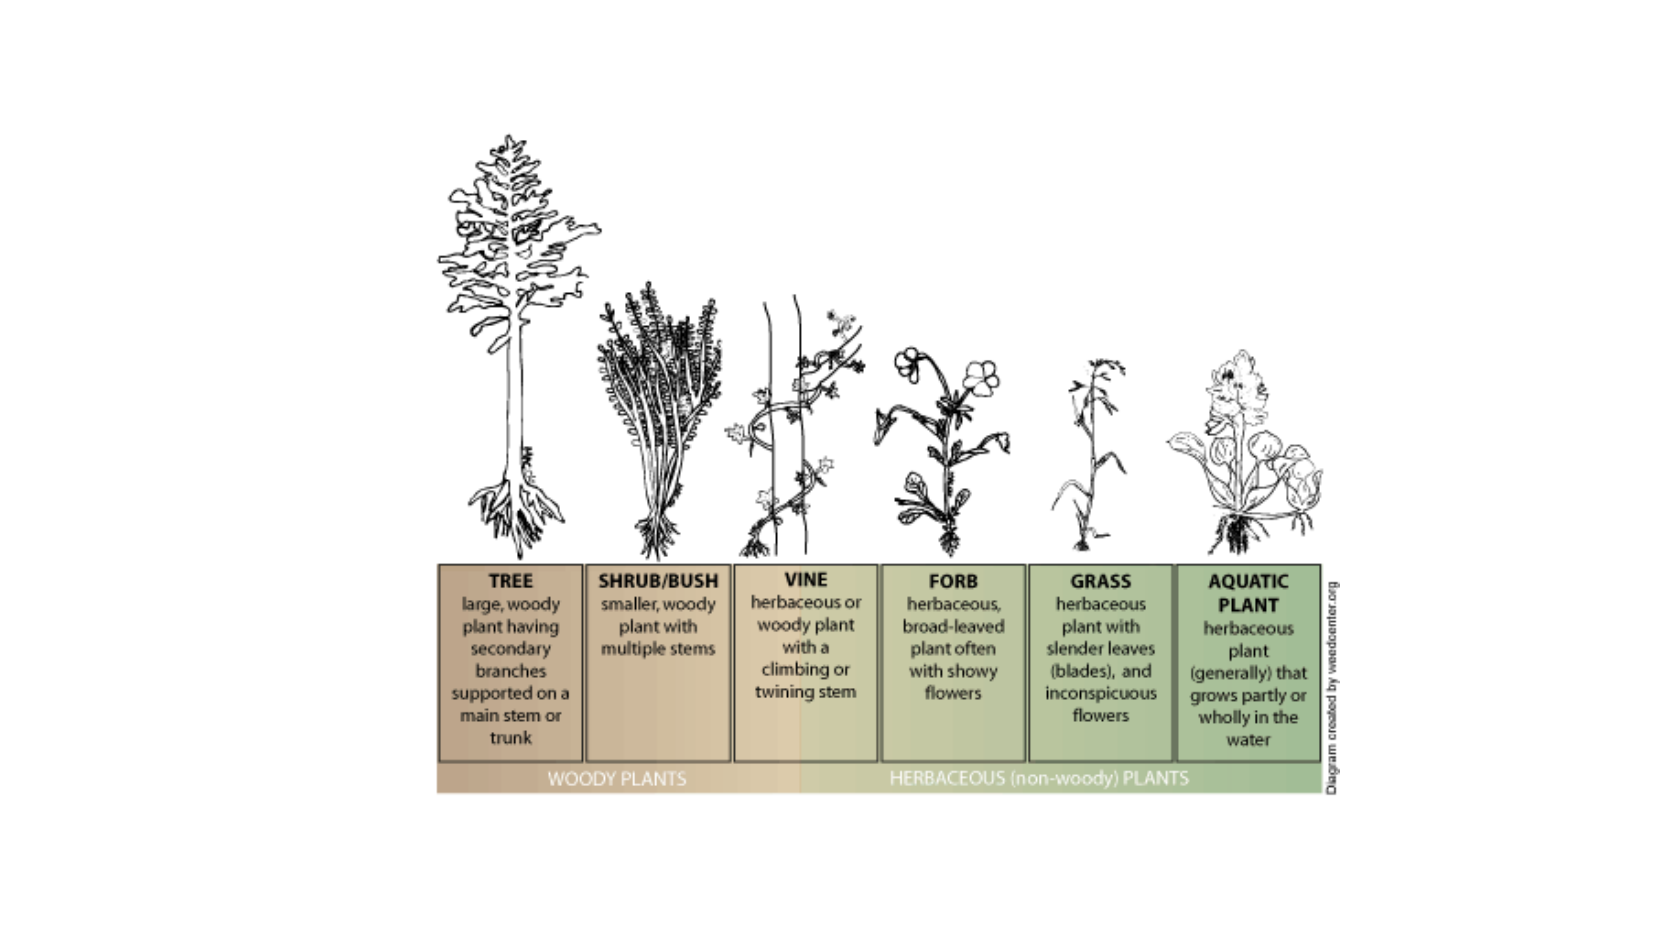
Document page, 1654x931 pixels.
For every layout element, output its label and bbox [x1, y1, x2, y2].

picture [419, 128, 1340, 797]
